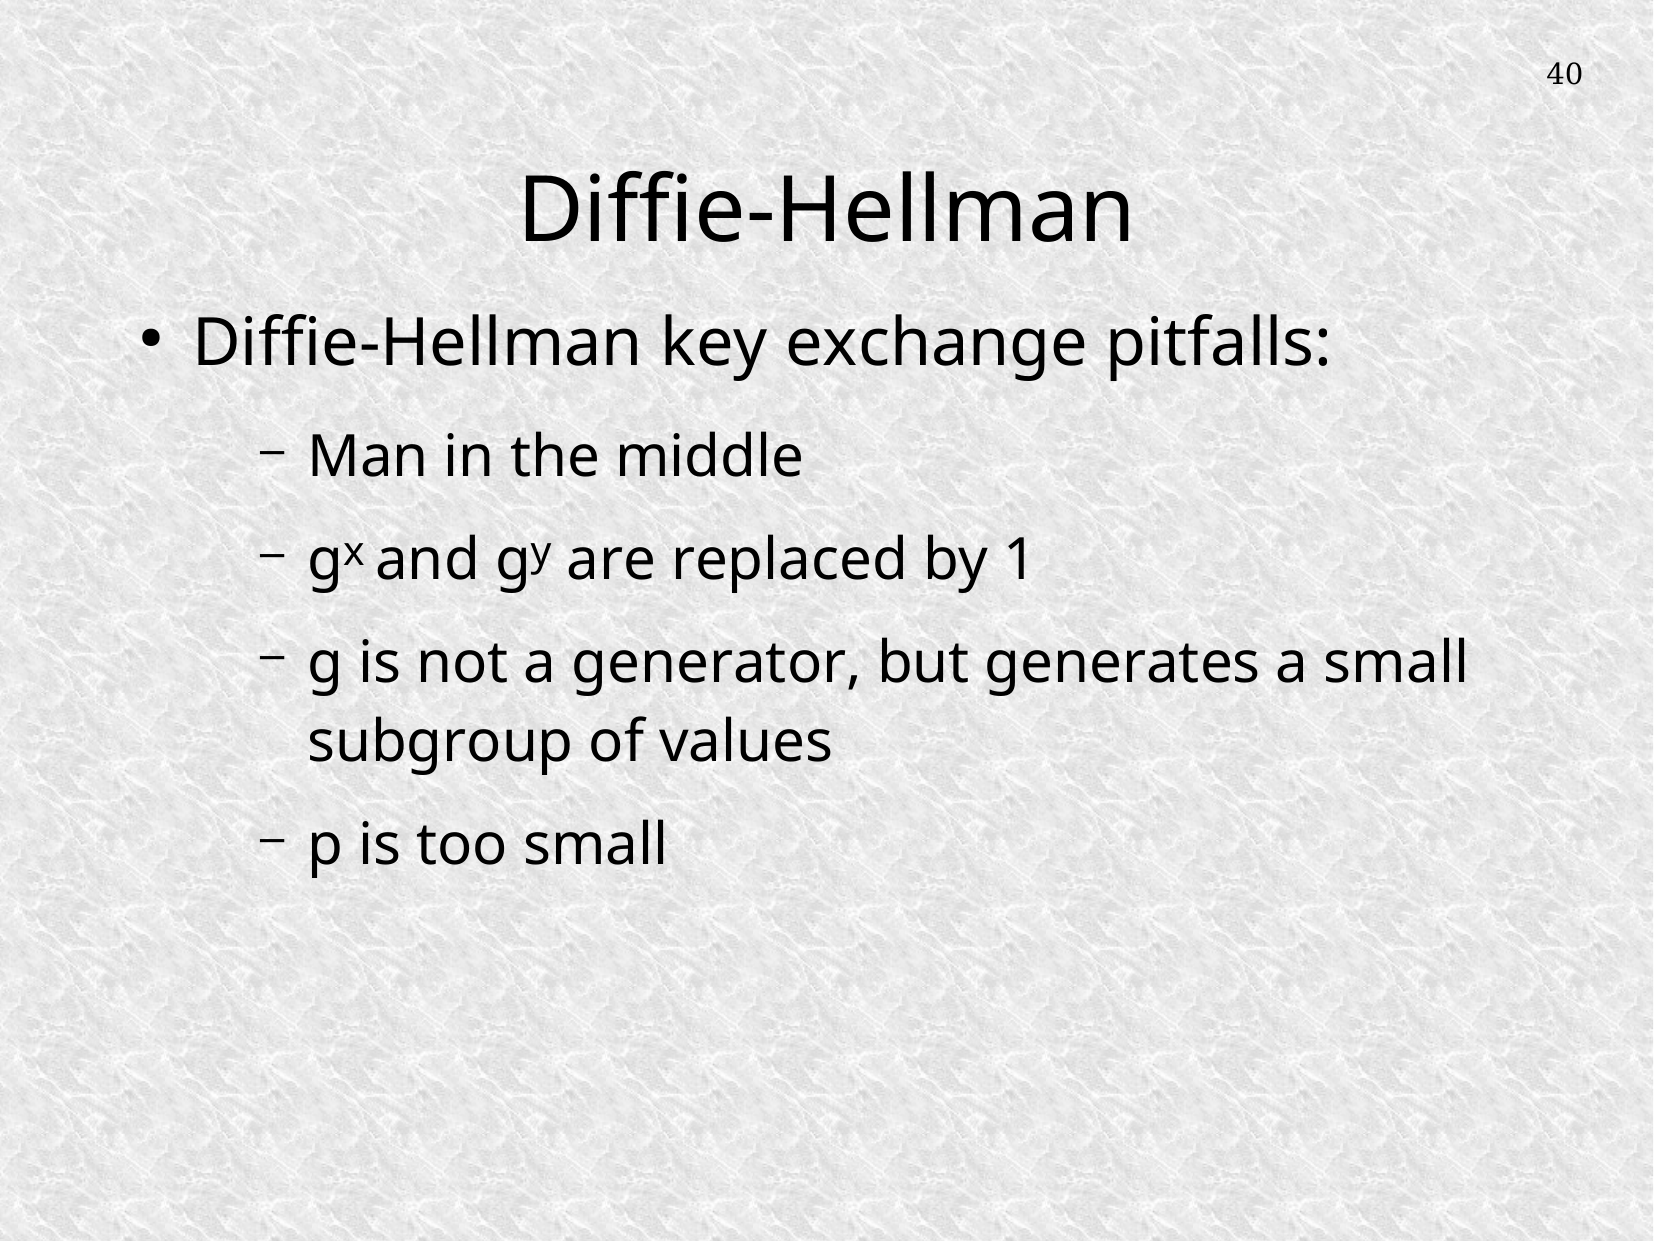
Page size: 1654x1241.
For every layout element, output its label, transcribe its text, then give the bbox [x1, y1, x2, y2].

picture [0, 0, 1654, 1241]
title Diffie-Hellman [121, 102, 1533, 293]
list Diffie-Hellman key exchange pitfalls: Man in the middle gx and gy are replaced by 1 g is not a generator, but generates a small subgroup of values p is too small [121, 293, 1554, 968]
